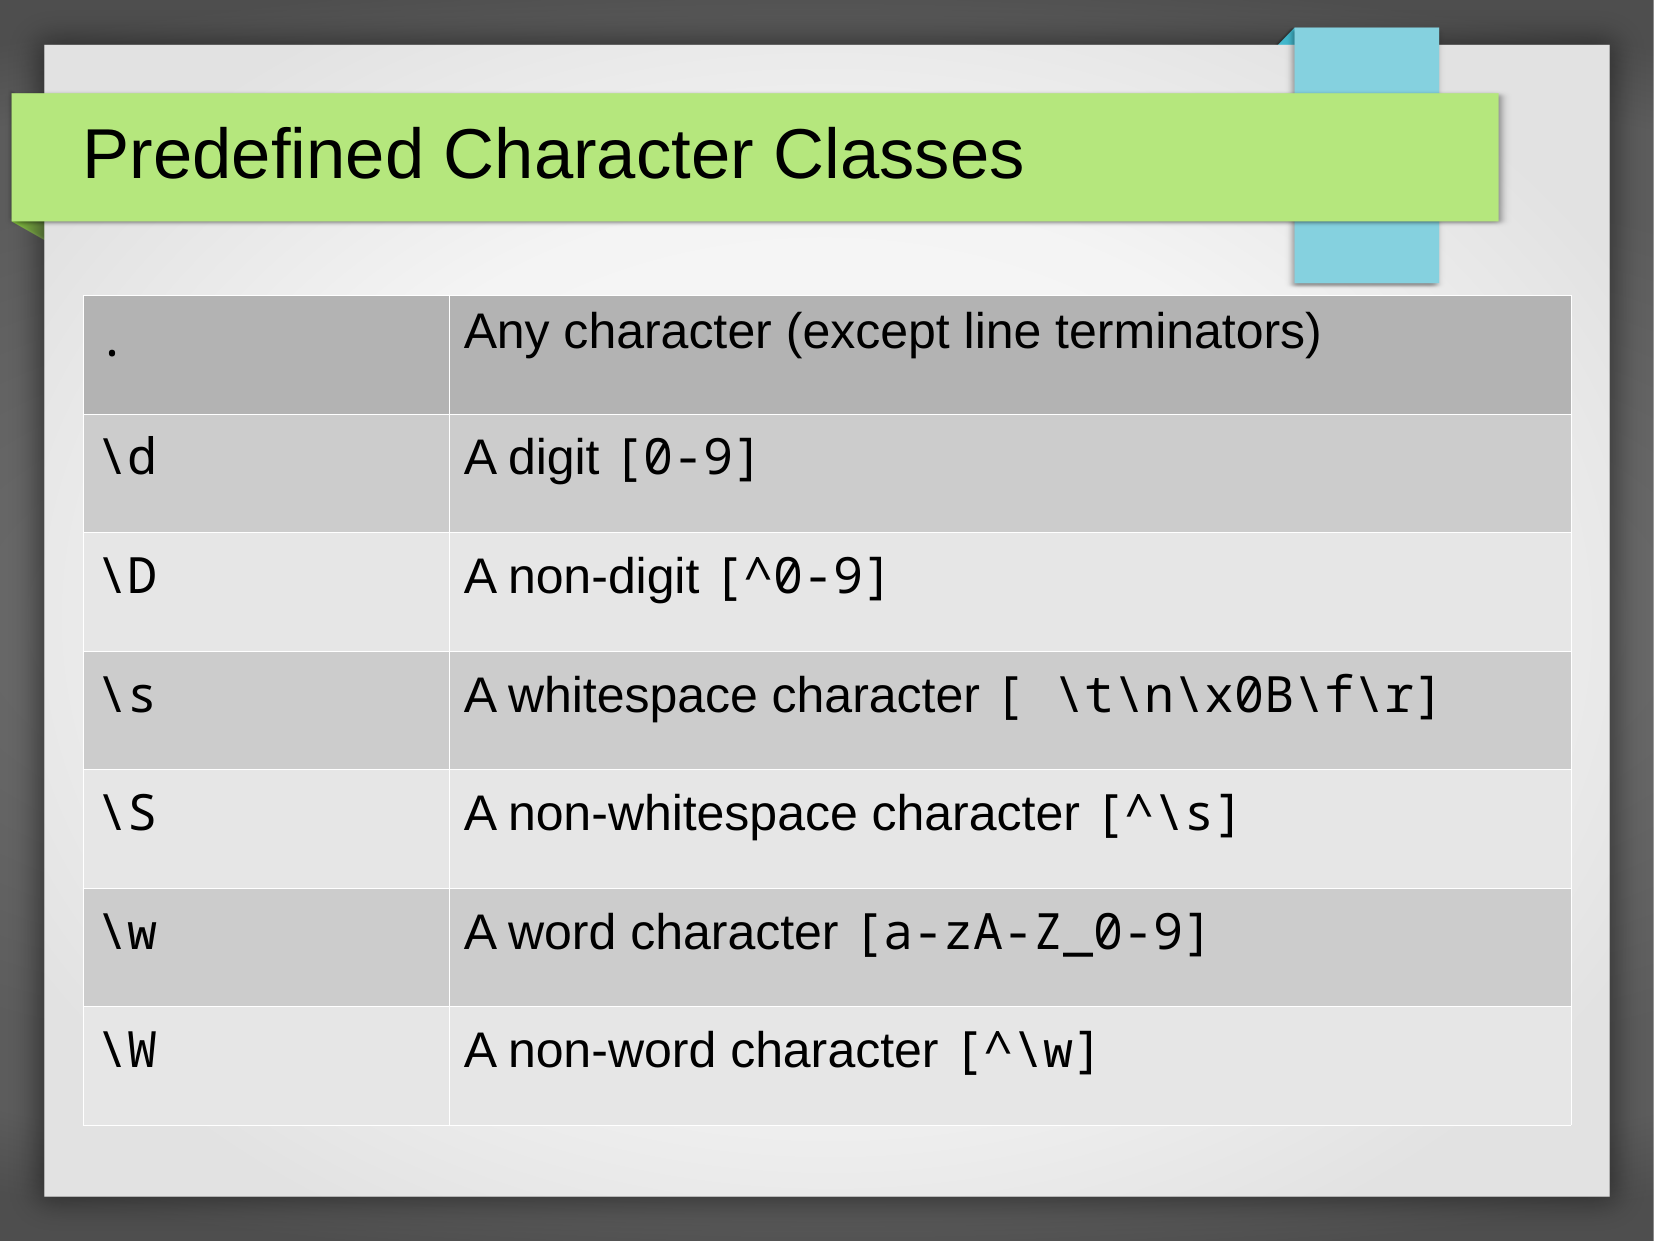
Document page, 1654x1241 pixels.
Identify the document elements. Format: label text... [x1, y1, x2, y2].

picture [0, 0, 1654, 1241]
table_cell A whitespace character [ \t\n\x0B\f\r] [450, 652, 1571, 769]
table_cell \D [84, 533, 449, 651]
table_header Any character (except line terminators) [450, 296, 1571, 414]
table_cell \S [84, 770, 449, 888]
table_cell \s [84, 652, 449, 769]
table_cell A non-digit [^0-9] [450, 533, 1571, 651]
table_cell A word character [a-zA-Z_0-9] [450, 889, 1571, 1006]
table_cell A digit [0-9] [450, 415, 1571, 532]
title Predefined Character Classes [82, 94, 1264, 213]
table_cell A non-whitespace character [^\s] [450, 770, 1571, 888]
table_cell \d [84, 415, 449, 532]
table_header . [84, 296, 449, 414]
table_cell \w [84, 889, 449, 1006]
table_cell \W [84, 1007, 449, 1125]
table_cell A non-word character [^\w] [450, 1007, 1571, 1125]
